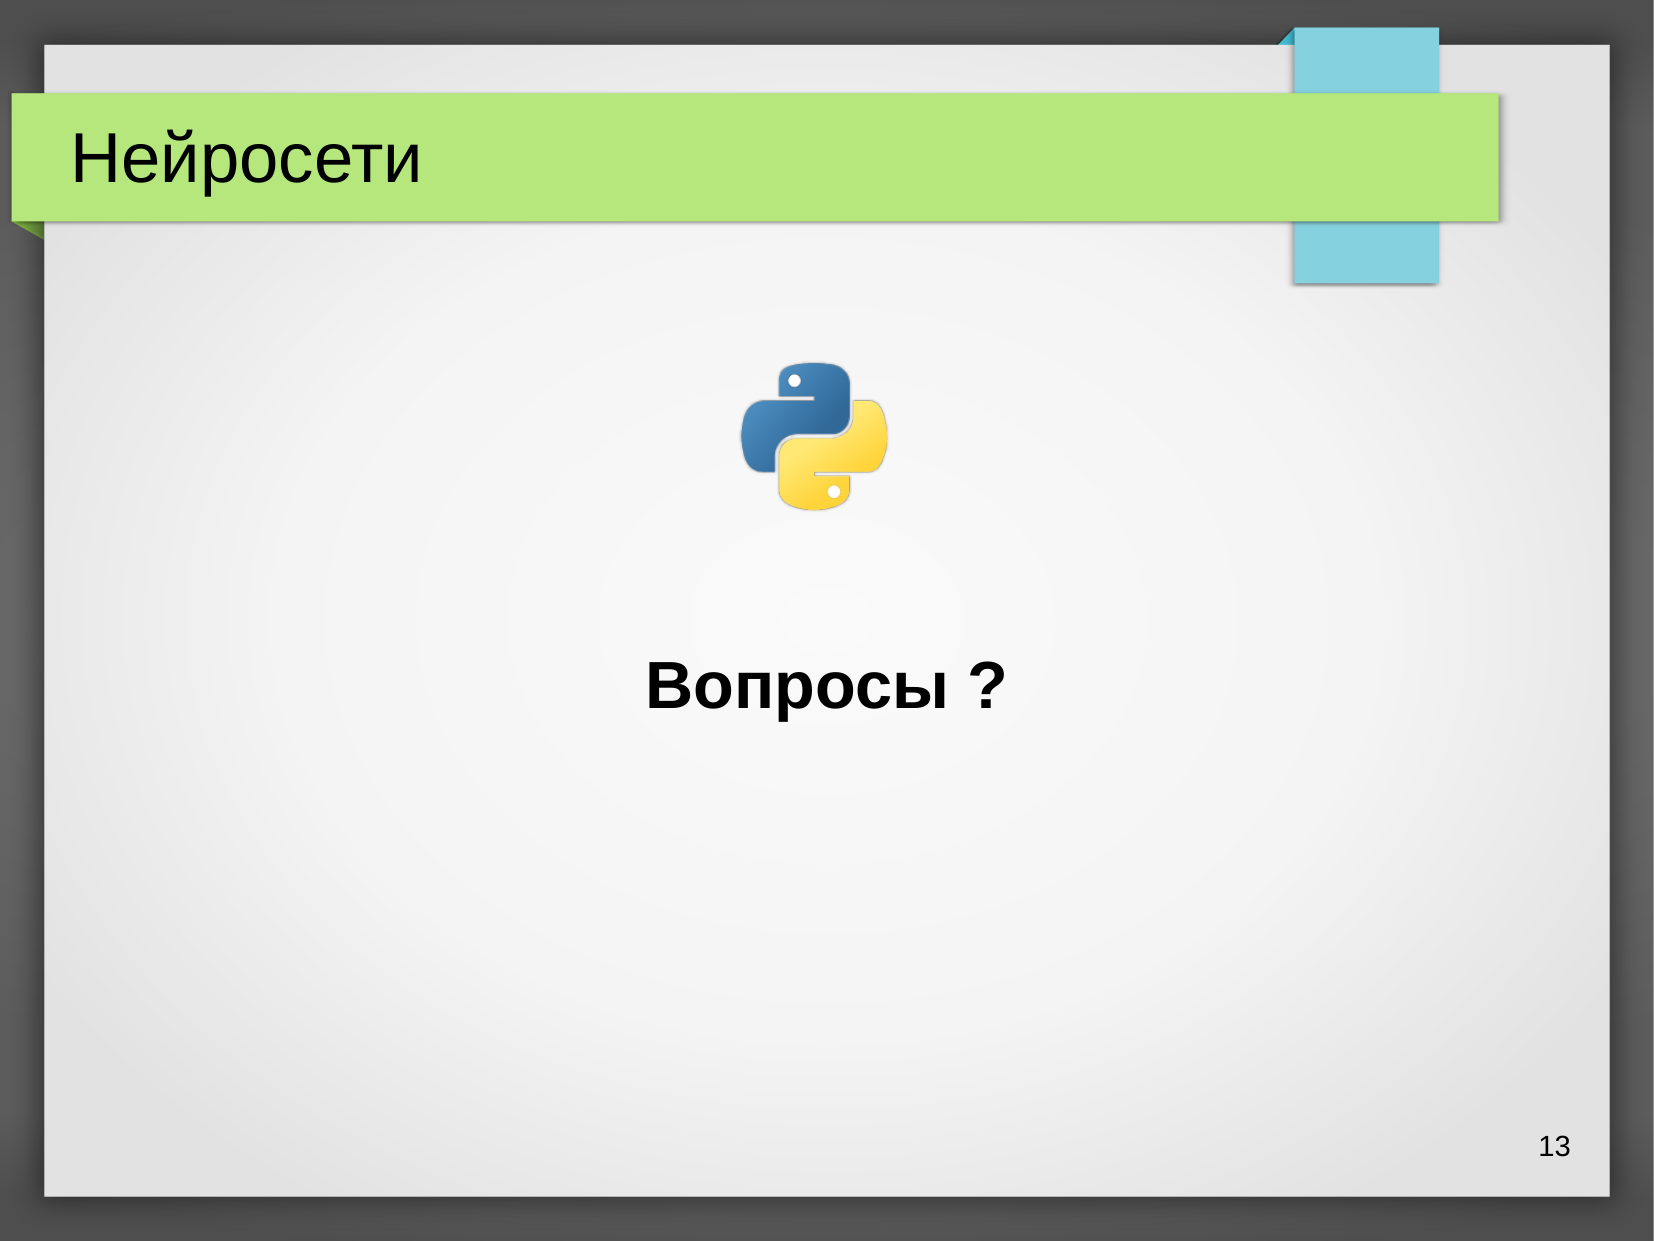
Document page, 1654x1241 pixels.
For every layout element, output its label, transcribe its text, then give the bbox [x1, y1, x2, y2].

subtitle Вопросы ? [82, 236, 1571, 1134]
title Нейросети [70, 118, 1205, 199]
picture [0, 0, 1654, 1241]
